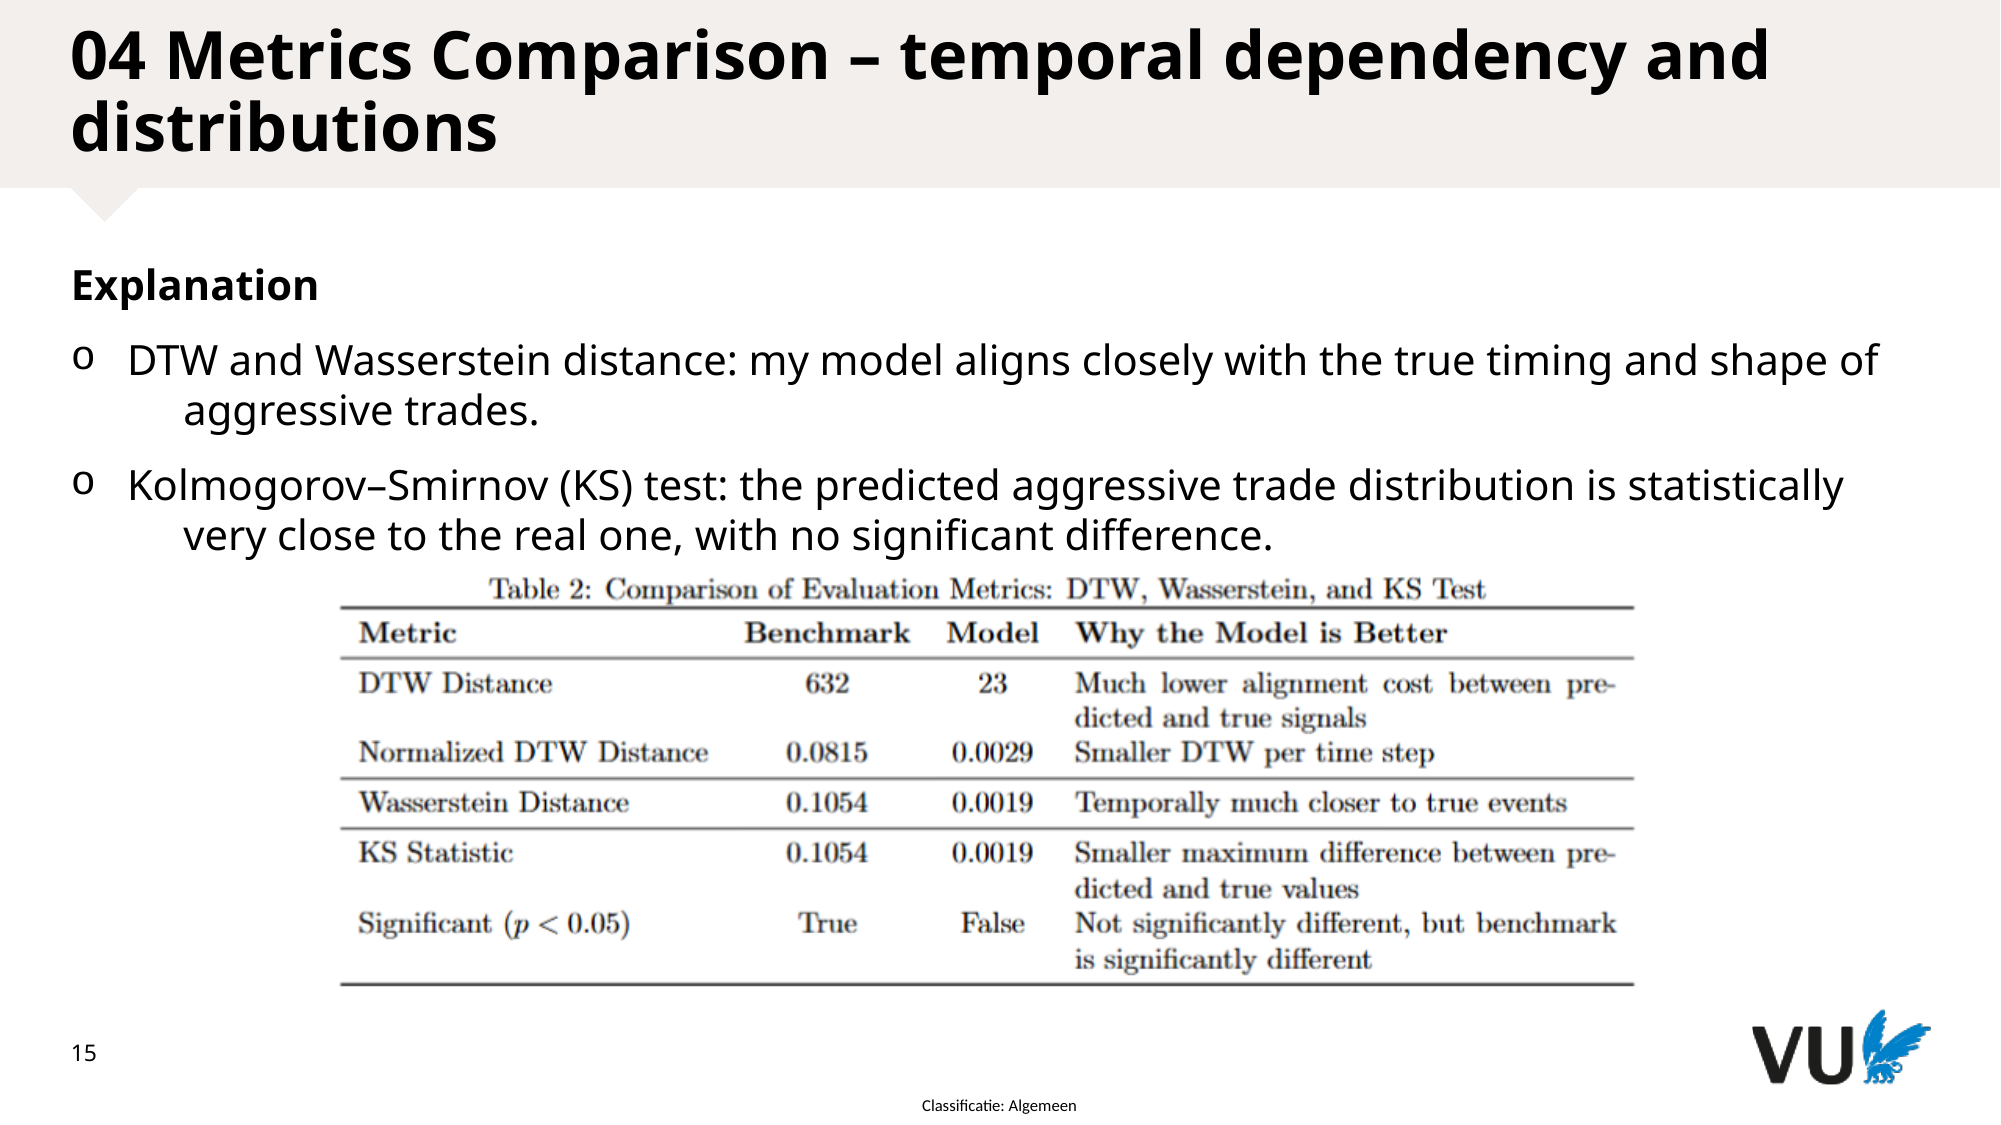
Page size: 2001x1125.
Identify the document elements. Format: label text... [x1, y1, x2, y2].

text_box 4 [70, 983, 152, 1125]
picture [337, 562, 1699, 1002]
list Explanation DTW and Wasserstein distance: my model aligns closely with the true timing and shape of aggressive trades. Kolmogorov–Smirnov (KS) test: the predicted aggressive trade distribution is statistically very close to the real one, with no significant difference. [67, 211, 1930, 537]
title 04 Metrics Comparison – temporal dependency and distributions [70, 0, 1930, 188]
